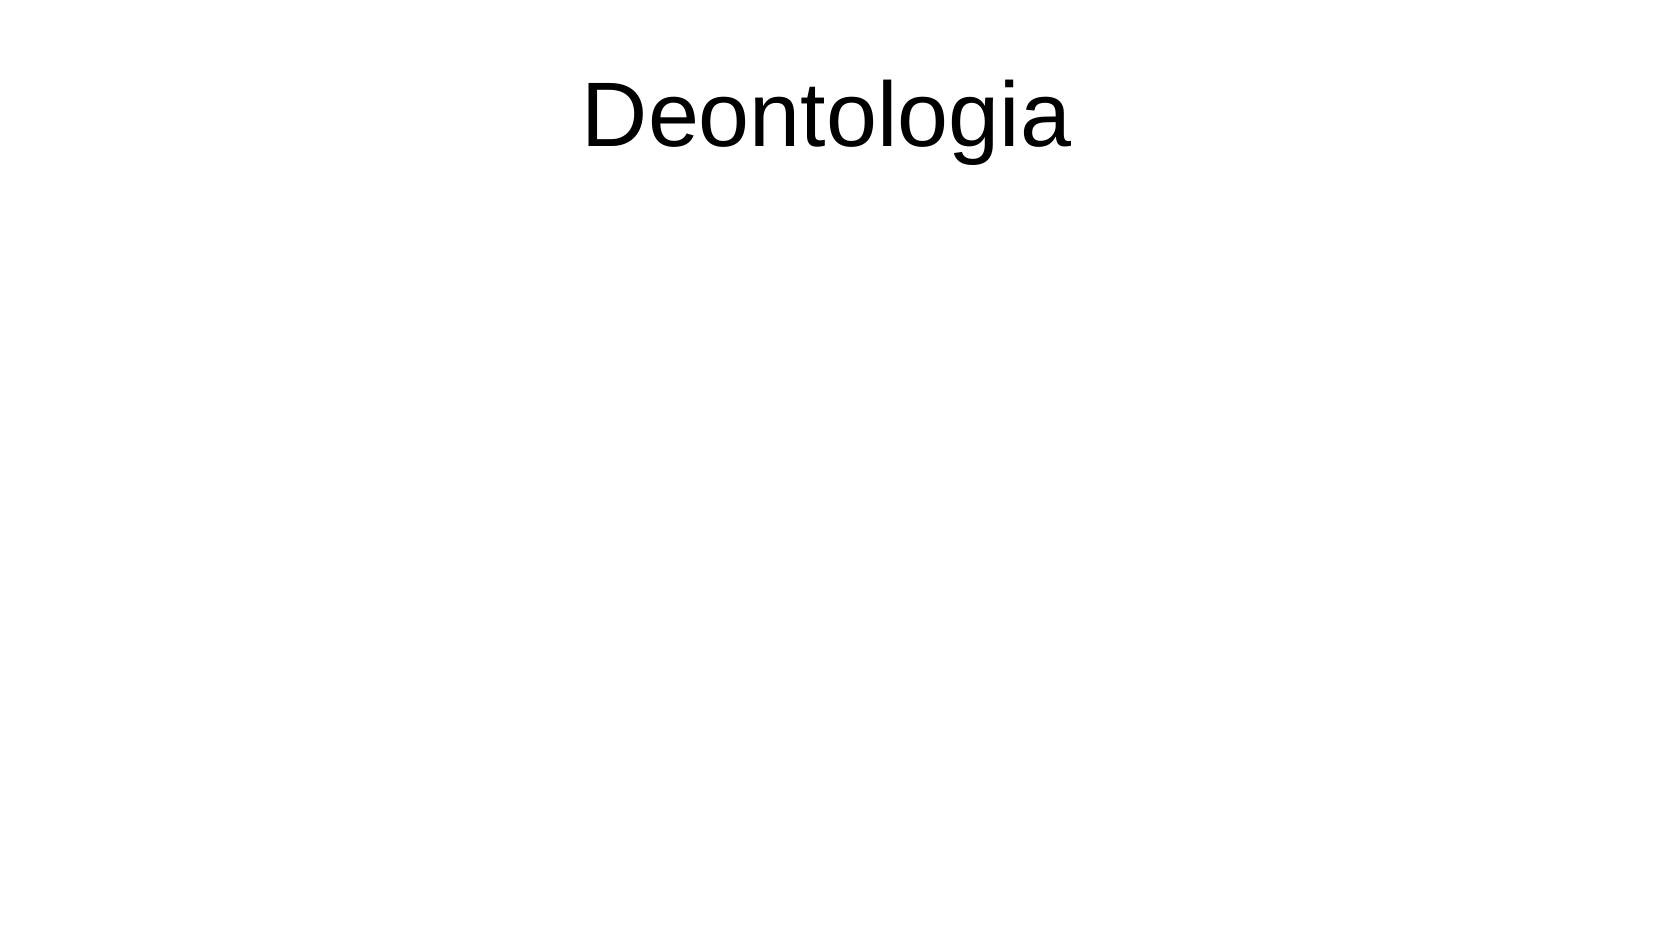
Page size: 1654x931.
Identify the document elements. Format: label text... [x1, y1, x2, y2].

title Deontologia [82, 37, 1571, 193]
